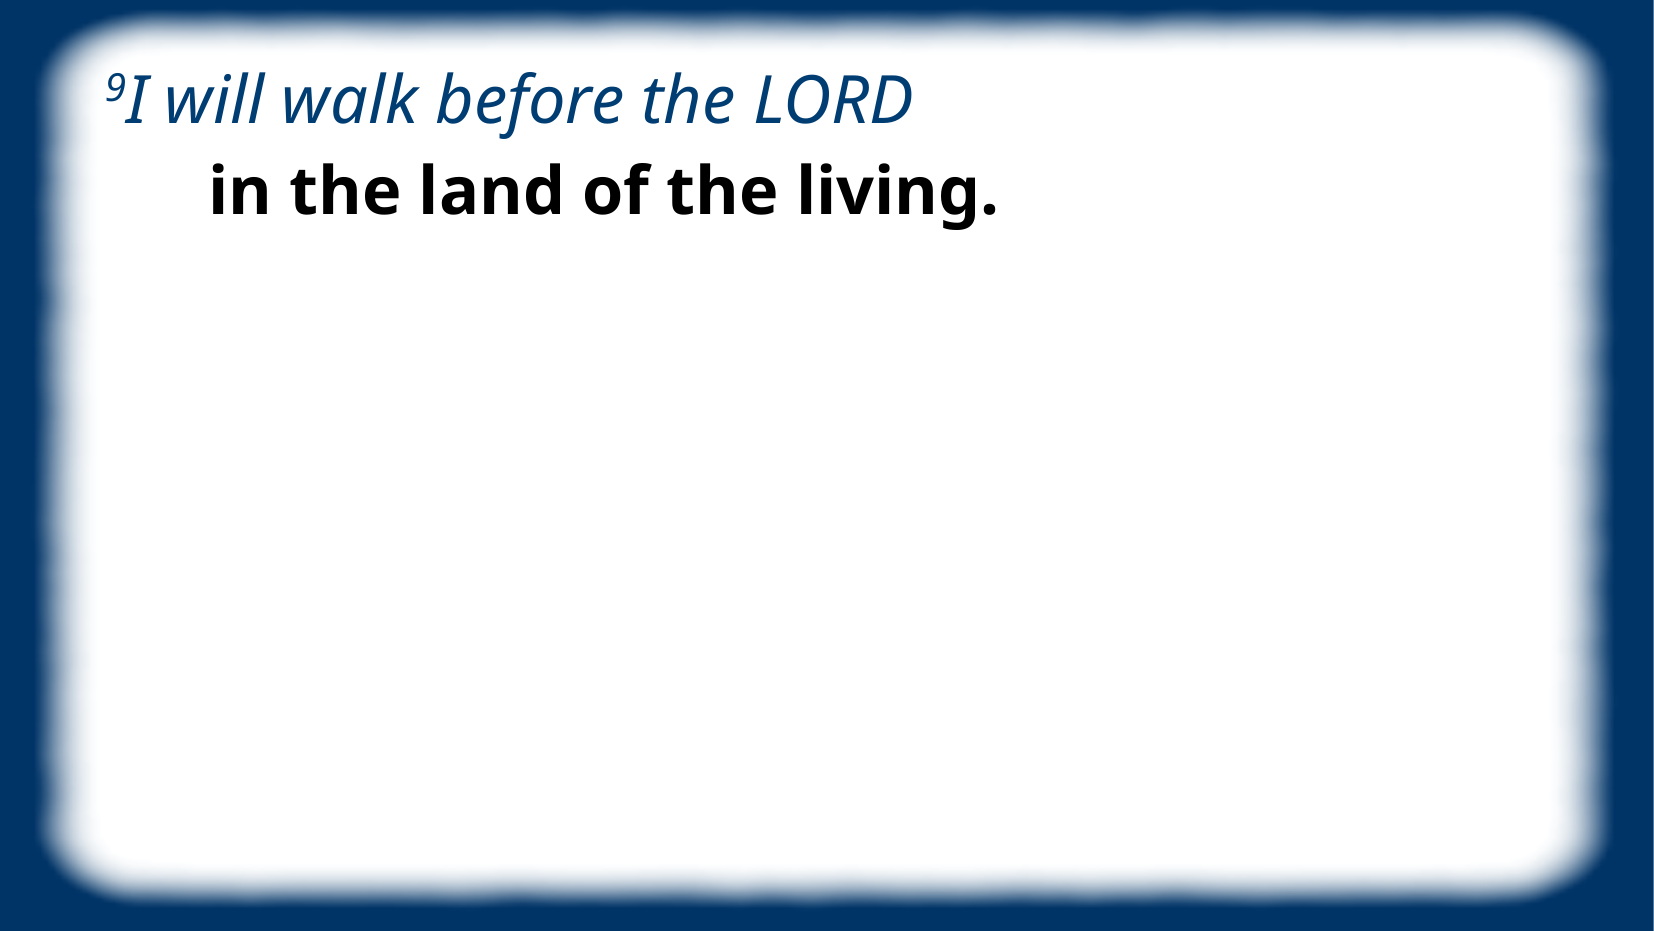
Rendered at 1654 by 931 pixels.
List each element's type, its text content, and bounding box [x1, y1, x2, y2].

text_box 9I will walk before the LORD in the land of the living. [90, 45, 1546, 271]
picture [0, 0, 1654, 931]
